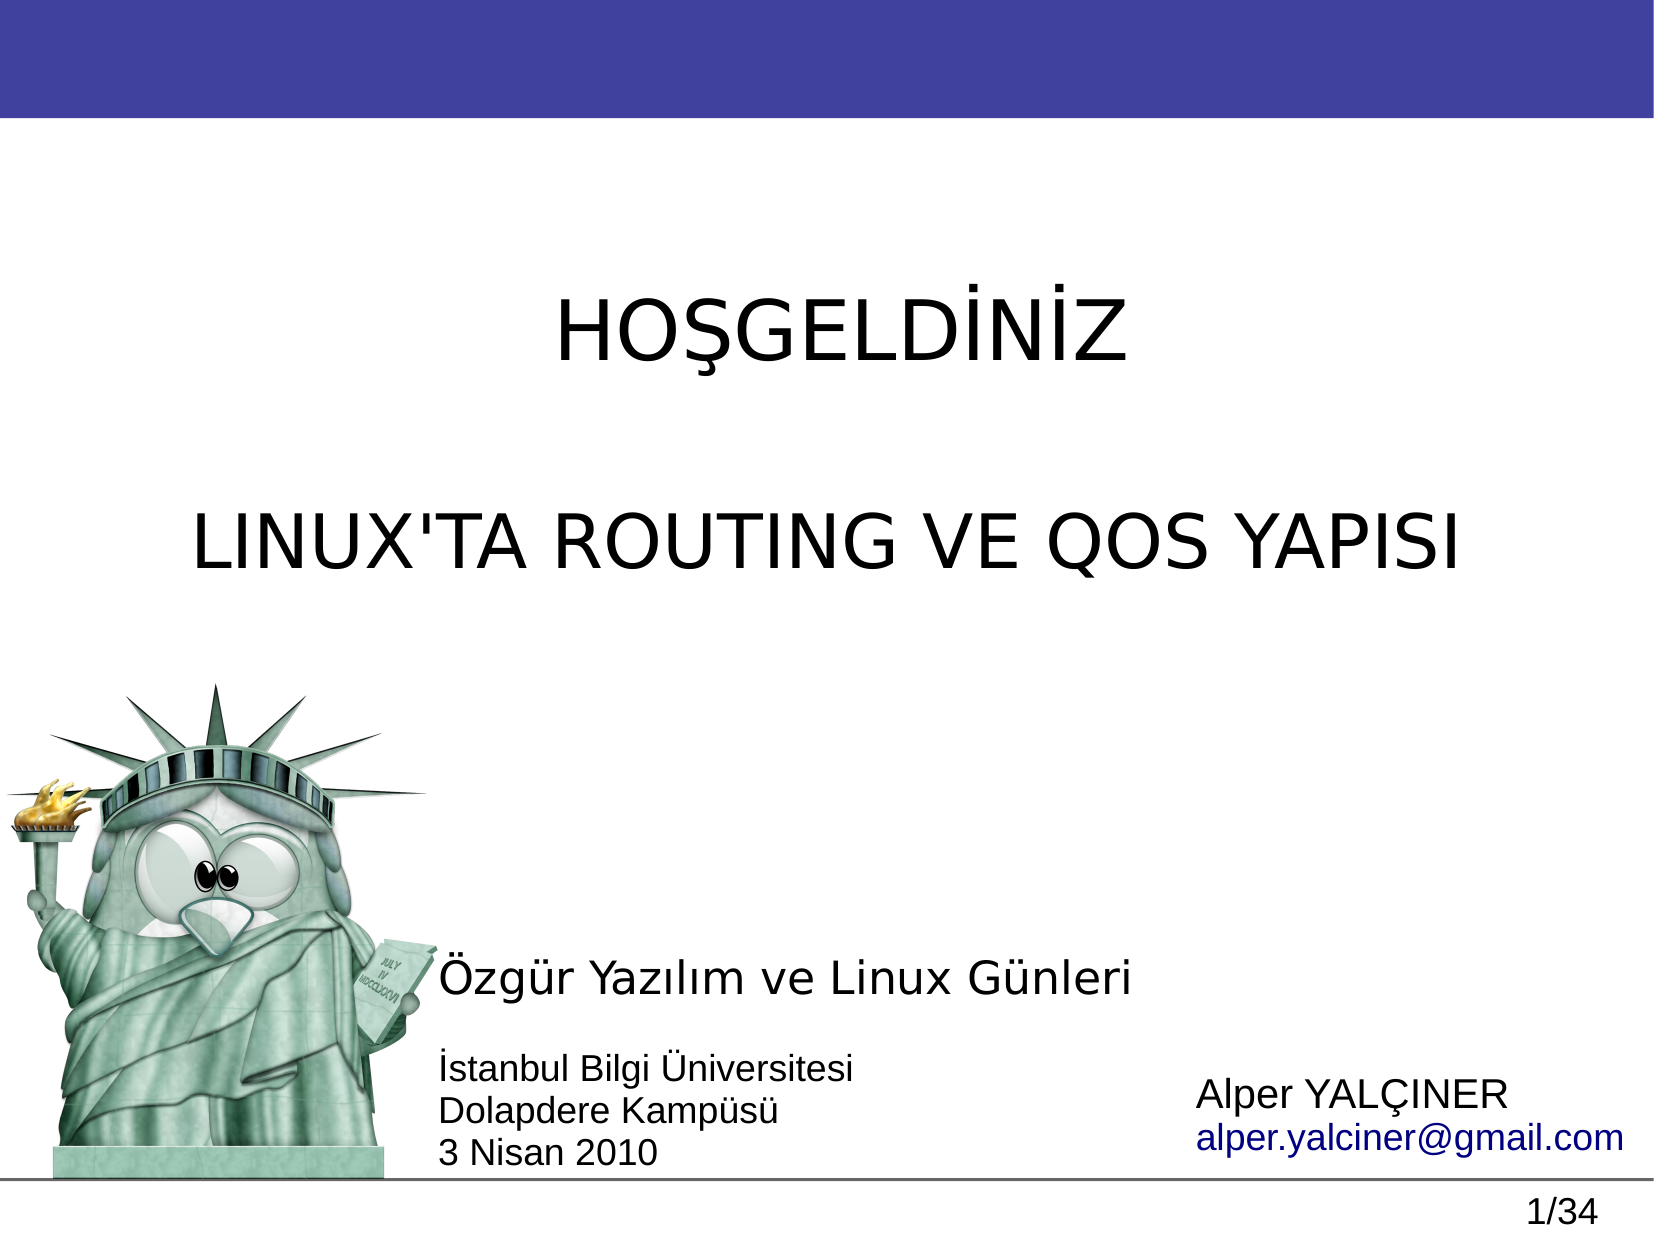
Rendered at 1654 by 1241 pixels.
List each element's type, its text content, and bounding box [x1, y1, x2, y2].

text_box Özgür Yazılım ve Linux Günleri İstanbul Bilgi Üniversitesi Dolapdere Kampüsü 3 Nisan 2010 [473, 944, 1241, 1182]
text_box LINUX'TA ROUTING VE QOS YAPISI [0, 491, 1654, 594]
text_box <number>/34 [1511, 1209, 1654, 1241]
text_box Alper YALÇINER alper.yalciner@gmail.com [1181, 1062, 1654, 1209]
text_box HOŞGELDİNİZ [29, 276, 1654, 388]
picture [0, 675, 473, 1188]
